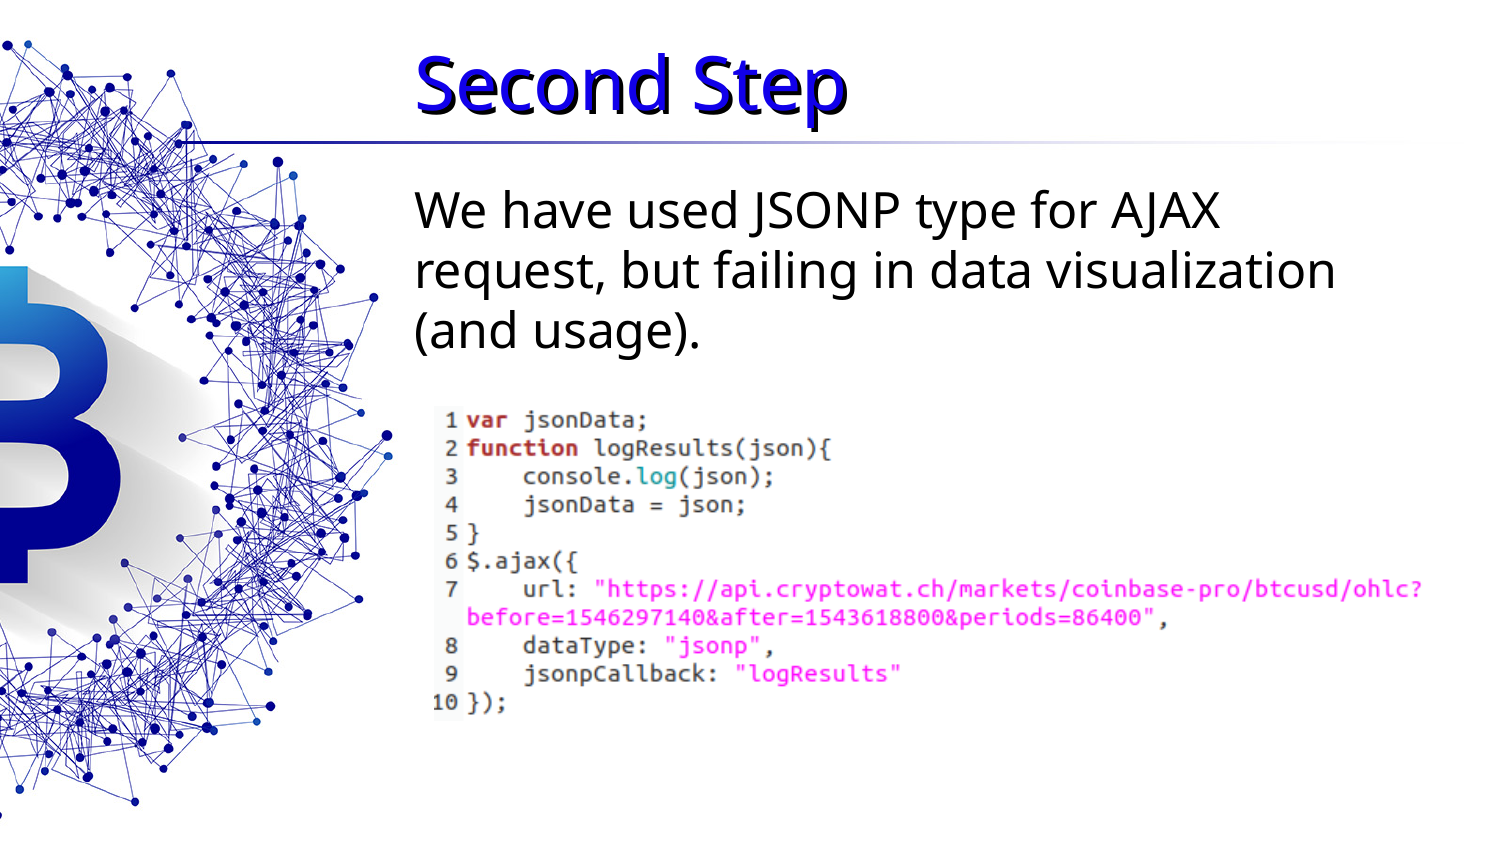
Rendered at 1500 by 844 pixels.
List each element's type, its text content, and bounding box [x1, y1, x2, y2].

list We have used JSONP type for AJAX request, but failing in data visualization (and usage). [399, 171, 1427, 748]
title Second Step [399, 21, 1427, 141]
picture [0, 0, 1500, 844]
